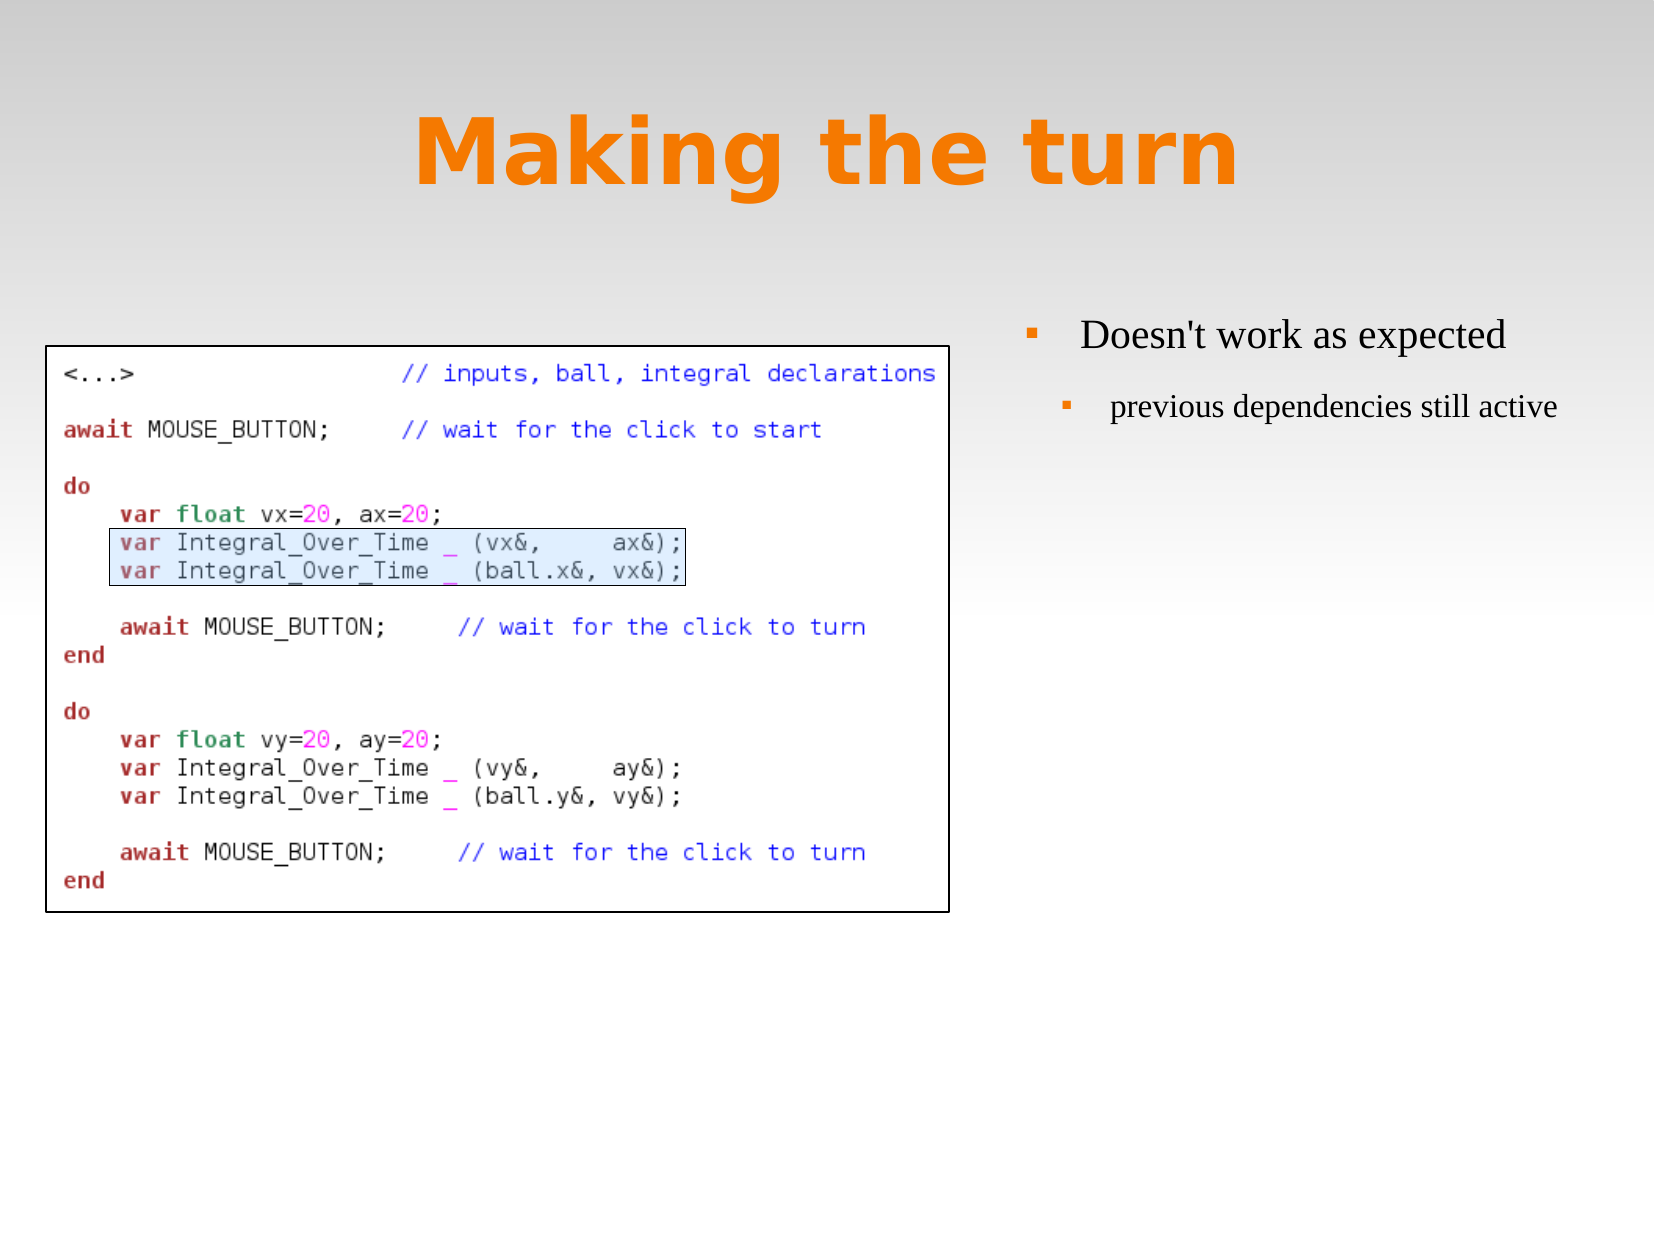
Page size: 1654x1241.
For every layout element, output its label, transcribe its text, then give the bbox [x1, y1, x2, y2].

list Doesn't work as expected previous dependencies still active [938, 311, 1591, 988]
title Making the turn [82, 49, 1571, 257]
text_box [109, 528, 686, 586]
picture [46, 347, 938, 912]
